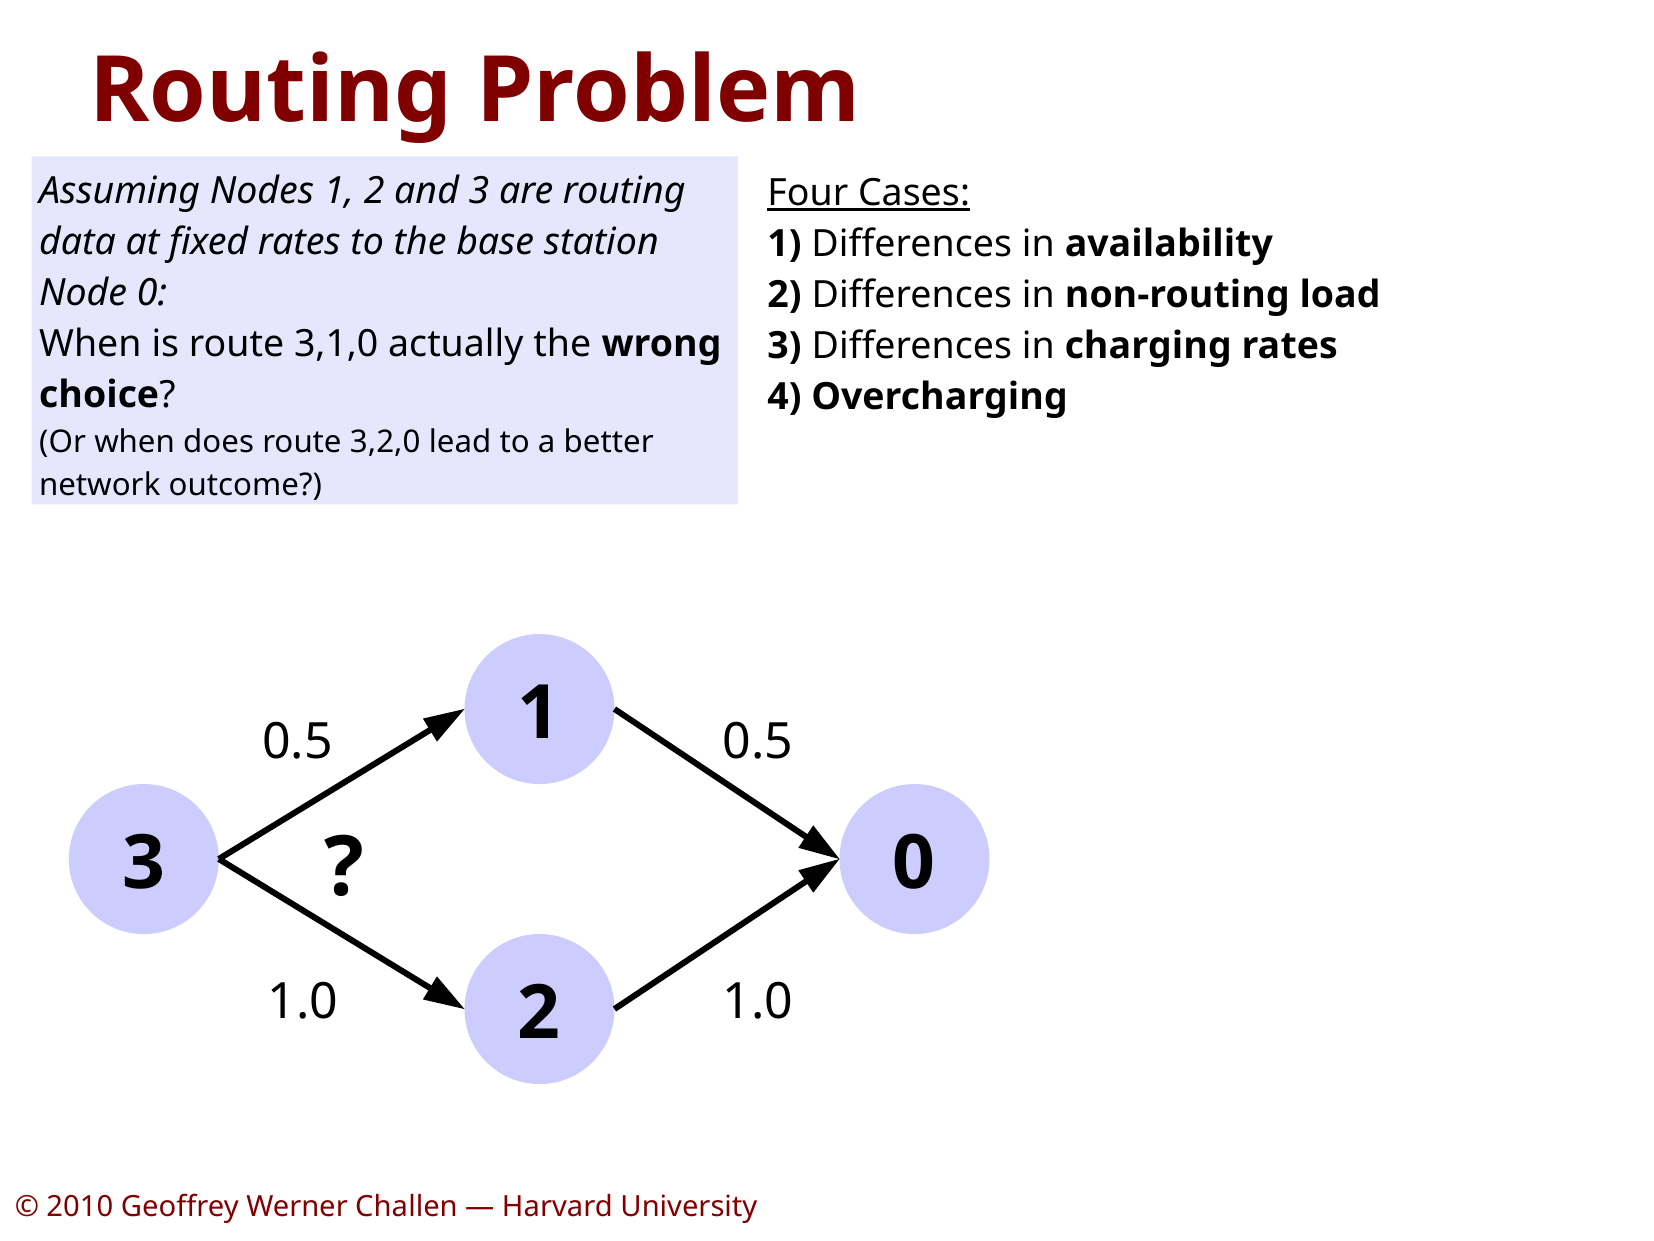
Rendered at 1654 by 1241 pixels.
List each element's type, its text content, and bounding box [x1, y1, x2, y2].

text_box 0.5 [707, 697, 817, 772]
text_box Assuming Nodes 1, 2 and 3 are routing data at fixed rates to the base station Node 0: When is route 3,1,0 actually the wrong choice? (Or when does route 3,2,0 lead to a better network outcome?) [31, 156, 739, 462]
text_box ? [309, 799, 382, 913]
text_box Four Cases: 1) Differences in availability 2) Differences in non-routing load 3) Differences in charging rates 4) Overcharging [752, 157, 1520, 571]
text_box 0.5 [247, 697, 356, 772]
text_box 0 [839, 784, 990, 935]
text_box 1.0 [707, 957, 817, 1031]
title Routing Problem [51, 0, 1654, 173]
text_box 1 [464, 634, 615, 785]
text_box 2 [464, 934, 615, 1085]
text_box 3 [68, 784, 219, 935]
text_box 1.0 [253, 957, 362, 1031]
